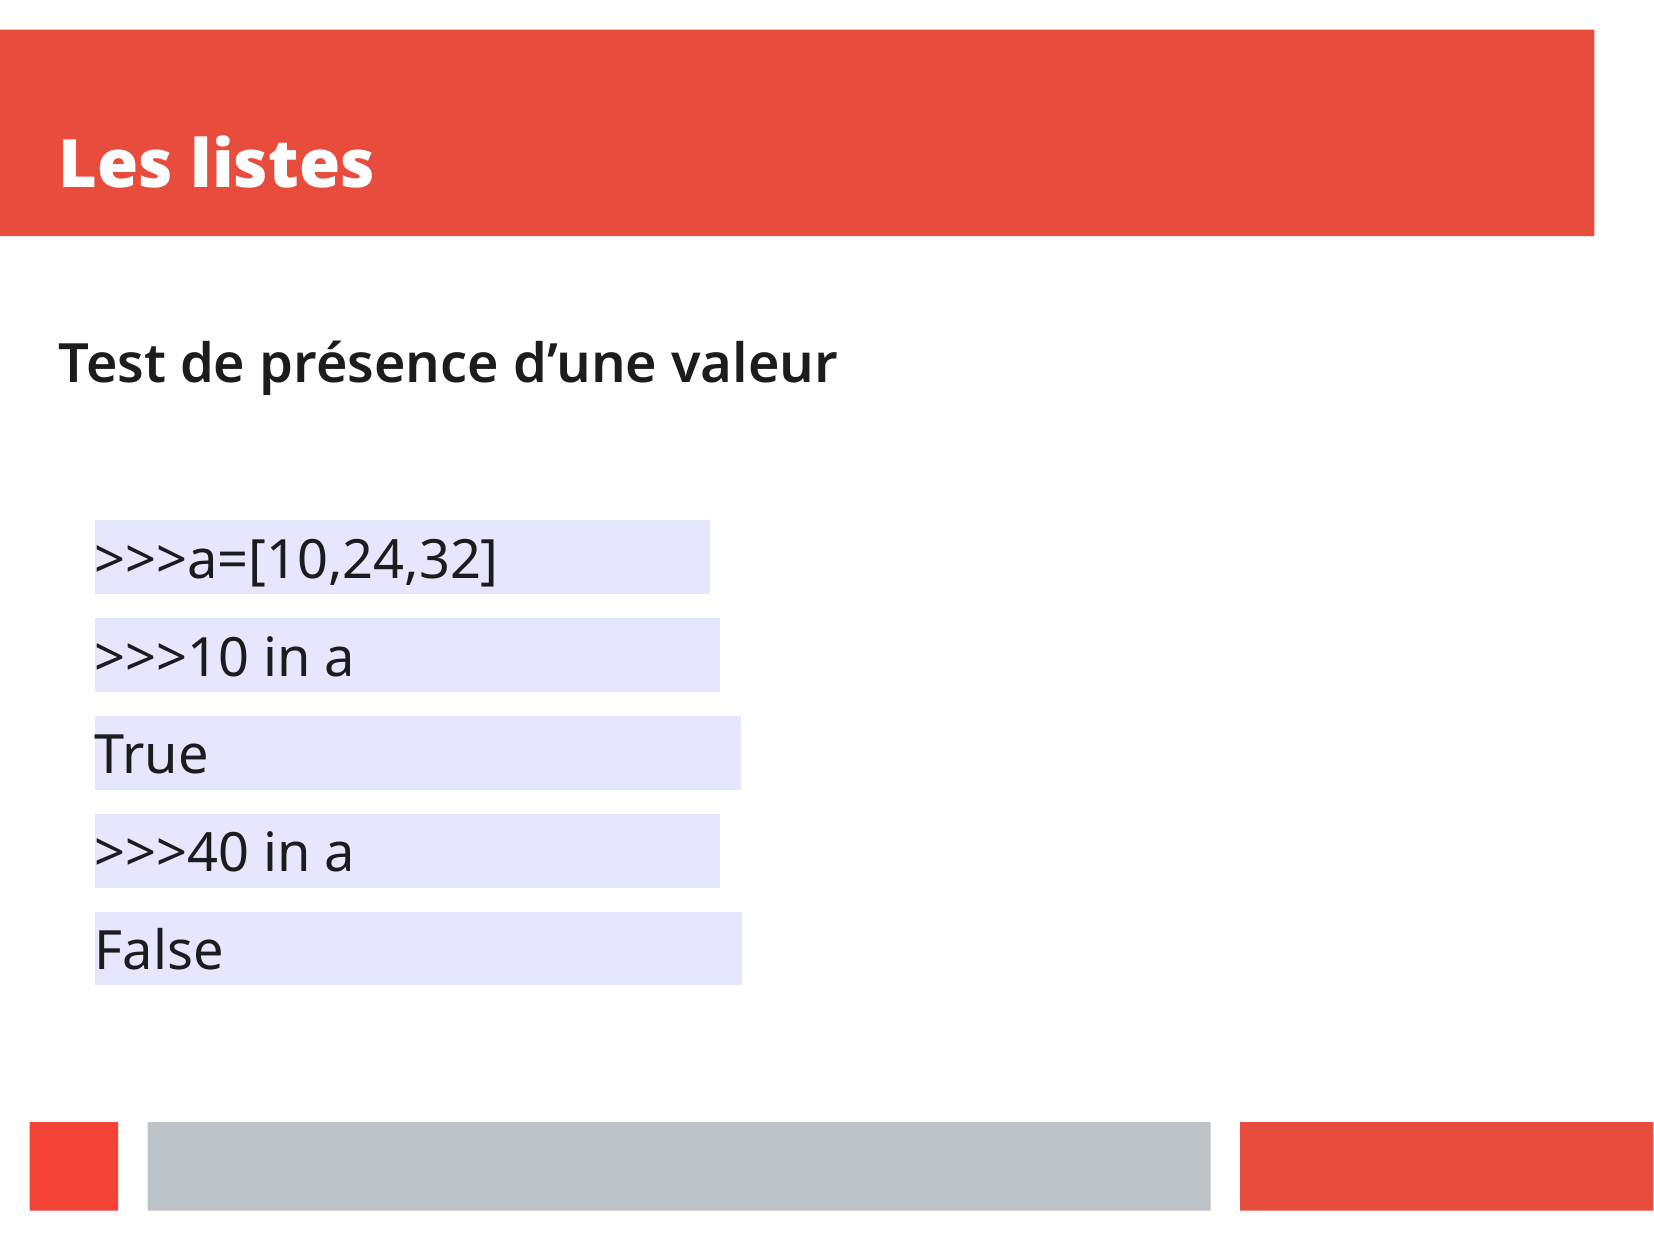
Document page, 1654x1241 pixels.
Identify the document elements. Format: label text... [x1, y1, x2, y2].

list Test de présence d’une valeur >>>a=[10,24,32] >>>10 in a True >>>40 in a False [59, 324, 1565, 1093]
title Les listes [59, 59, 1595, 207]
